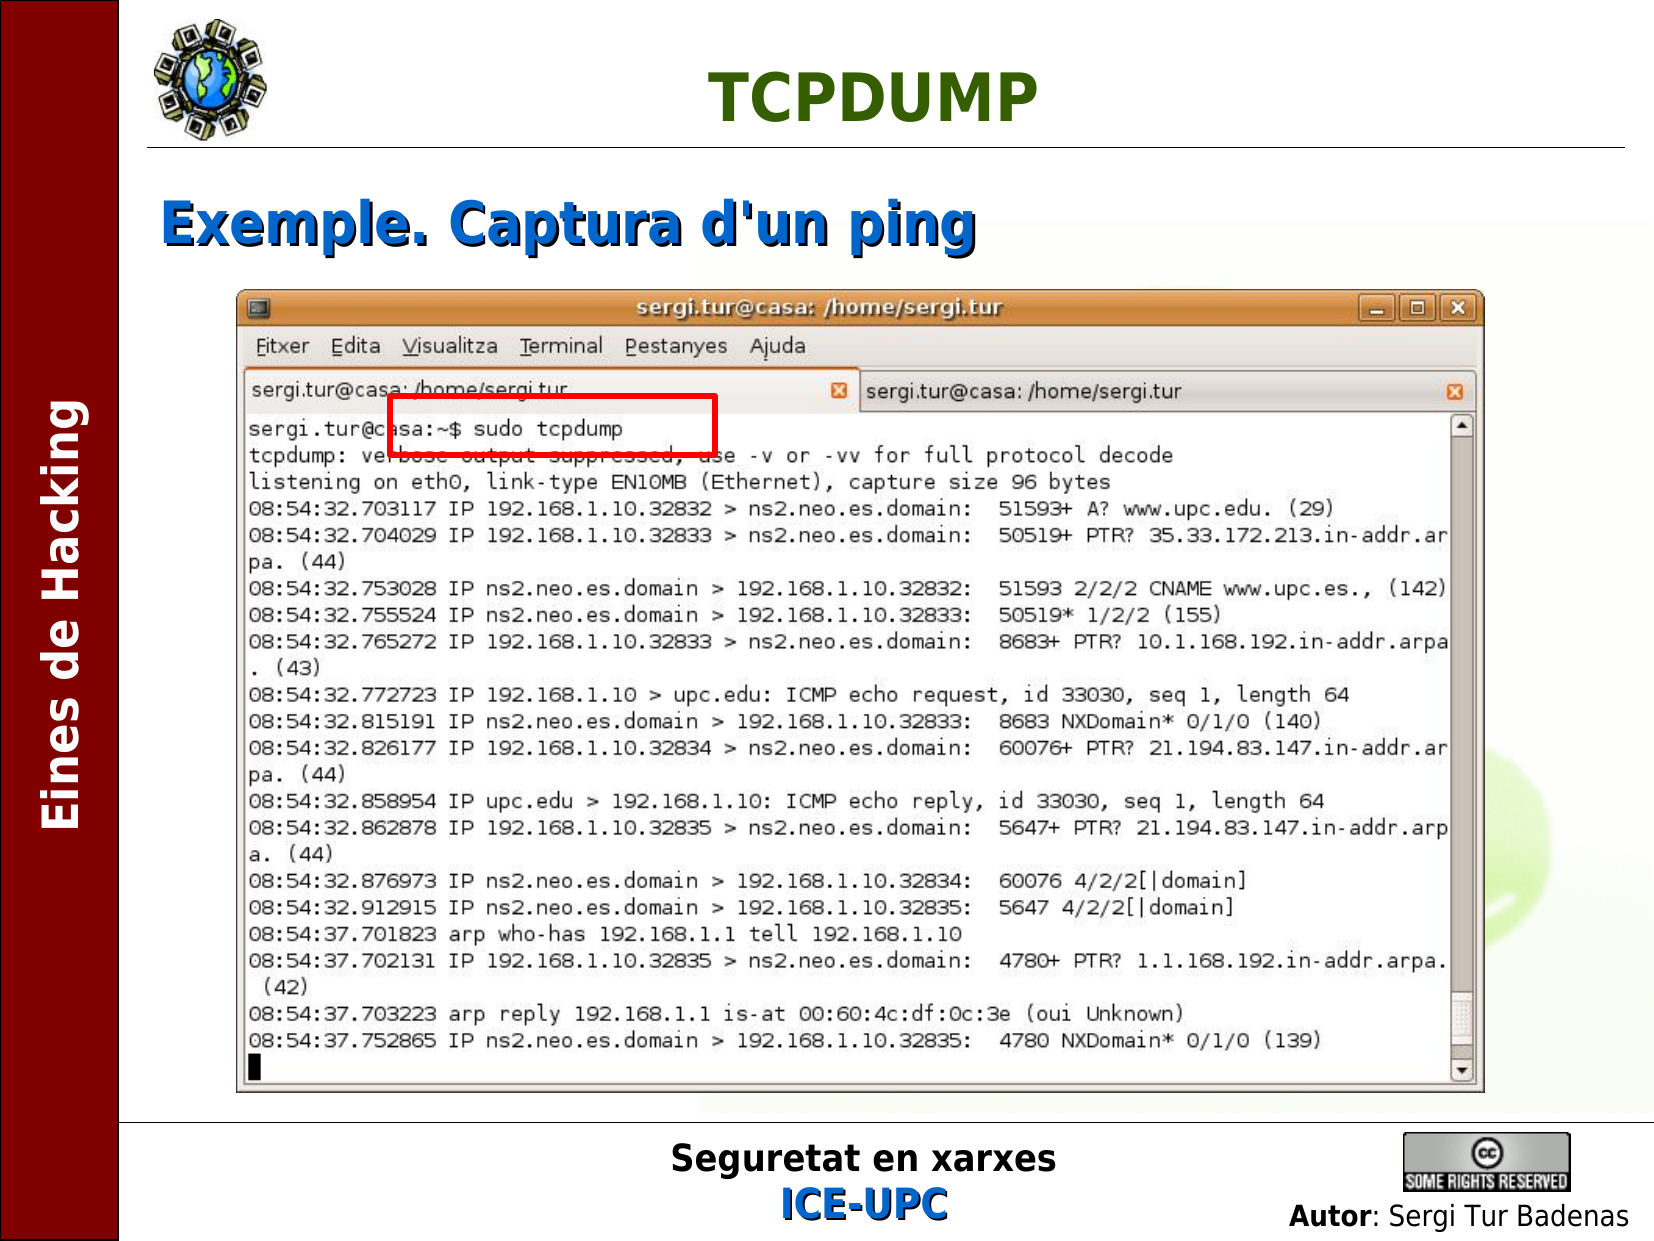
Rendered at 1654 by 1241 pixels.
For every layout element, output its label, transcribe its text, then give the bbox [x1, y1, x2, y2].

title TCPDUMP [129, 49, 1619, 148]
list Exemple. Captura d'un ping [141, 189, 1630, 1063]
picture [236, 217, 1654, 1113]
picture [154, 19, 268, 49]
picture [1403, 1132, 1571, 1192]
